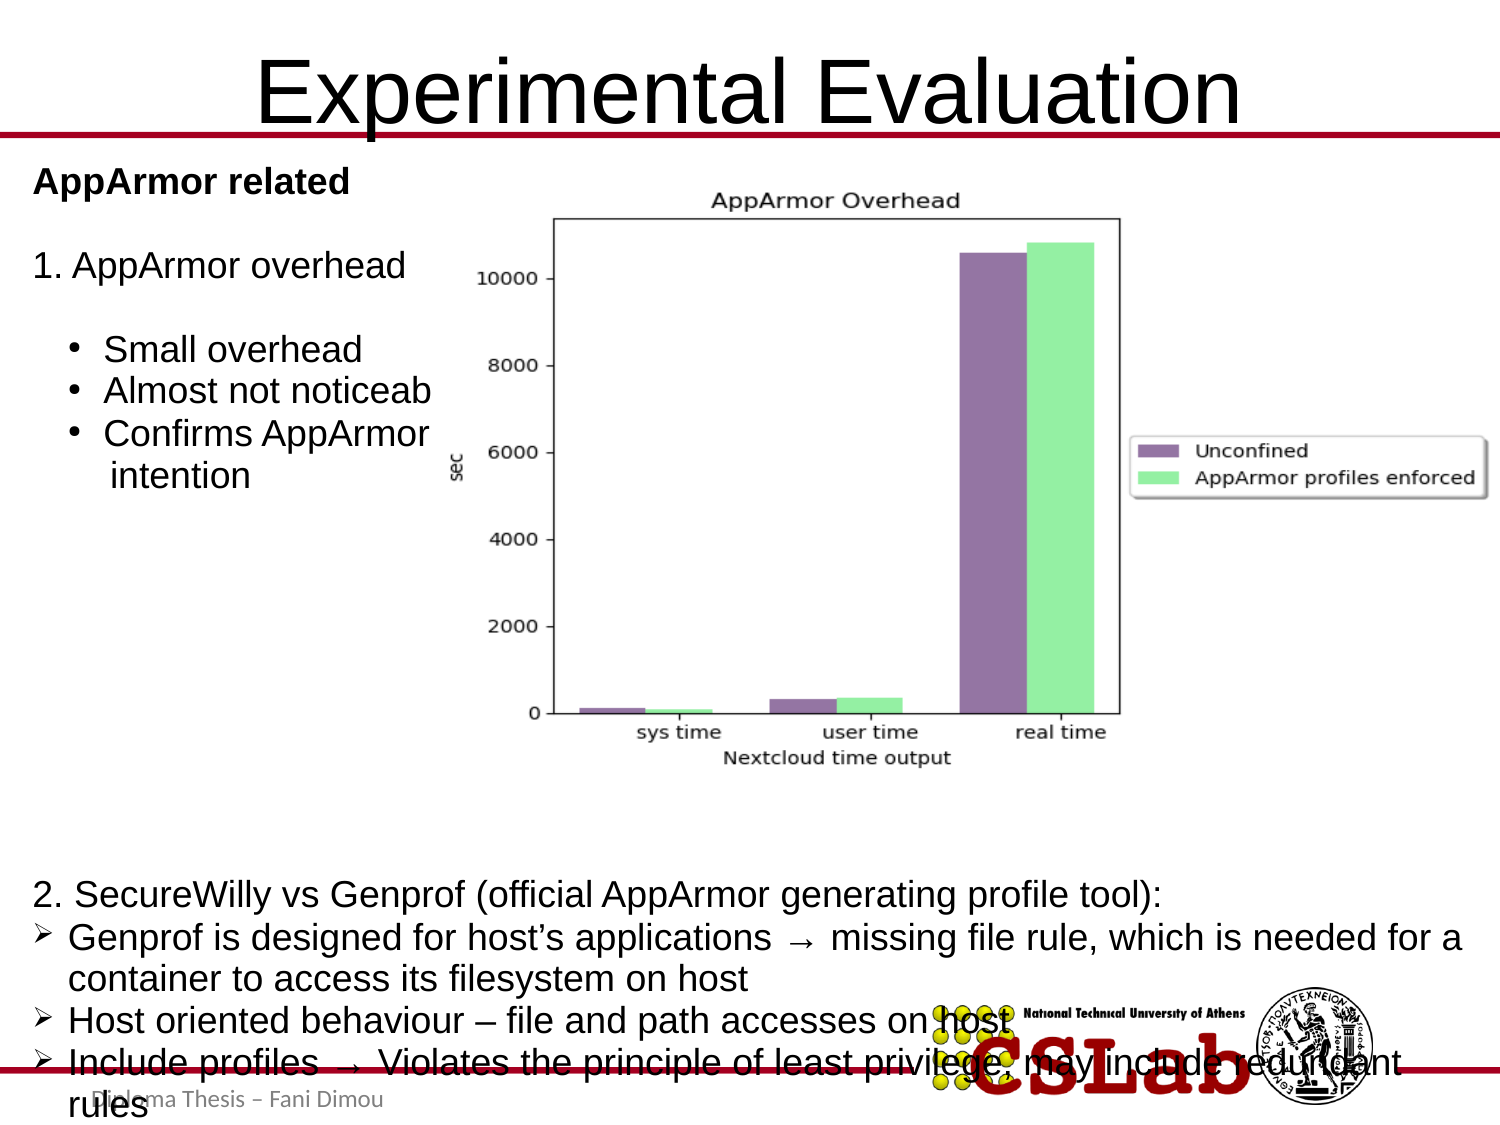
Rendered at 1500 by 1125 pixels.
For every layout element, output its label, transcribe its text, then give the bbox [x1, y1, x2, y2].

text_box Experimental Evaluation [74, 0, 1425, 180]
text_box AppArmor related 1. AppArmor overhead Small overhead Almost not noticeable Confirms AppArmor intention 2. SecureWilly vs Genprof (official AppArmor generating profile tool): Genprof is designed for host’s applications → missing file rule, which is needed for a container to access its filesystem on host Host oriented behaviour – file and path accesses on host Include profiles → Violates the principle of least privilege, may include redundant rules [17, 152, 1500, 1113]
picture [432, 180, 1498, 781]
